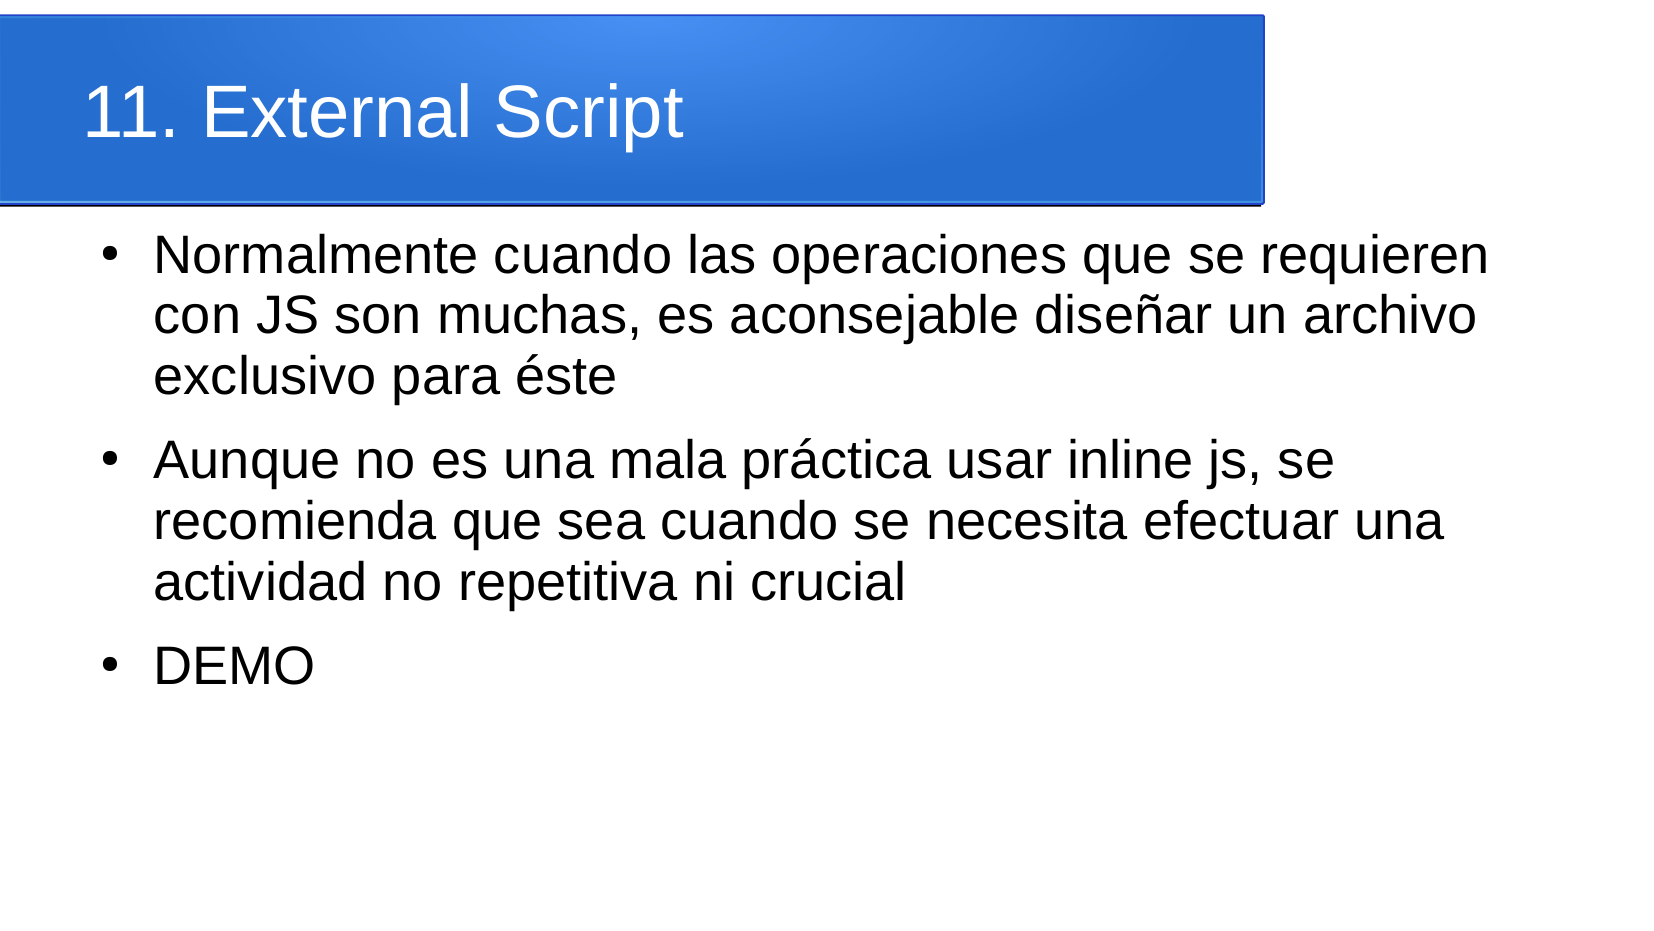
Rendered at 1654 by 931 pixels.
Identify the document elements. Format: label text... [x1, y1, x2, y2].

title 11. External Script [82, 35, 1235, 189]
list Normalmente cuando las operaciones que se requieren con JS son muchas, es aconsejable diseñar un archivo exclusivo para éste Aunque no es una mala práctica usar inline js, se recomienda que sea cuando se necesita efectuar una actividad no repetitiva ni crucial DEMO [82, 224, 1571, 764]
